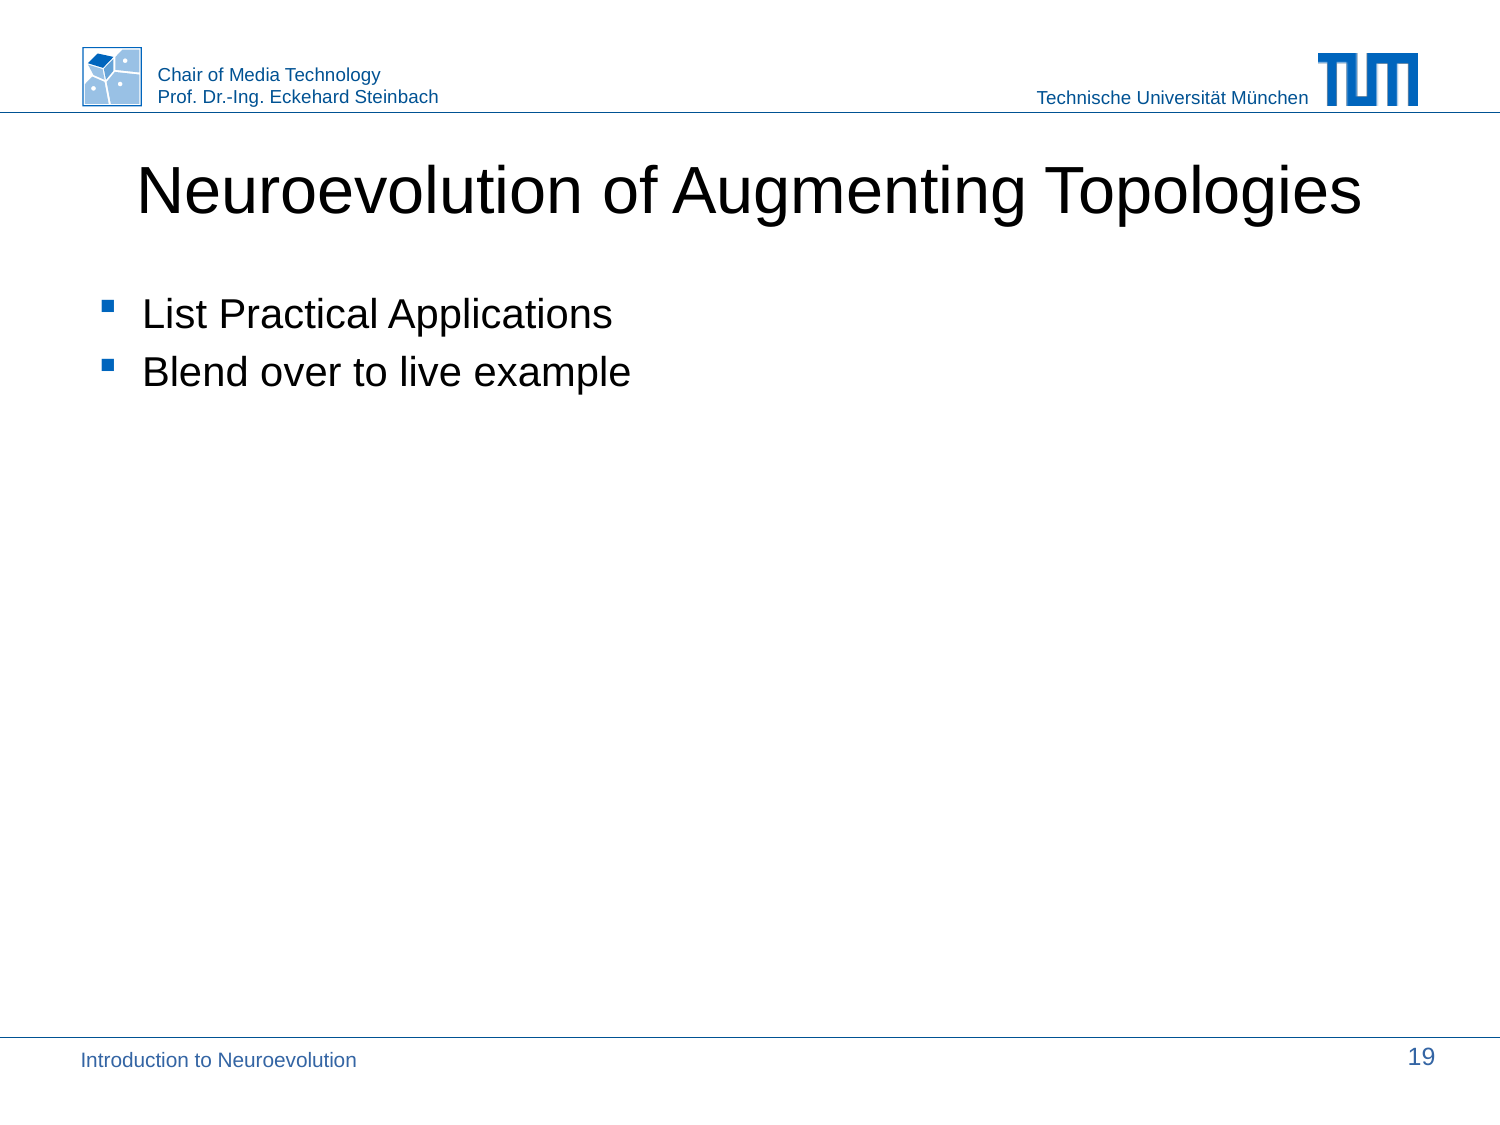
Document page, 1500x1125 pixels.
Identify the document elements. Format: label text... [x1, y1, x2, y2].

picture [1318, 53, 1418, 106]
text_box <number> [1392, 1035, 1471, 1090]
text_box Introduction to Neuroevolution [65, 1041, 406, 1081]
list List Practical Applications Blend over to live example [83, 279, 1417, 1013]
title Neuroevolution of Augmenting Topologies [83, 139, 1417, 239]
